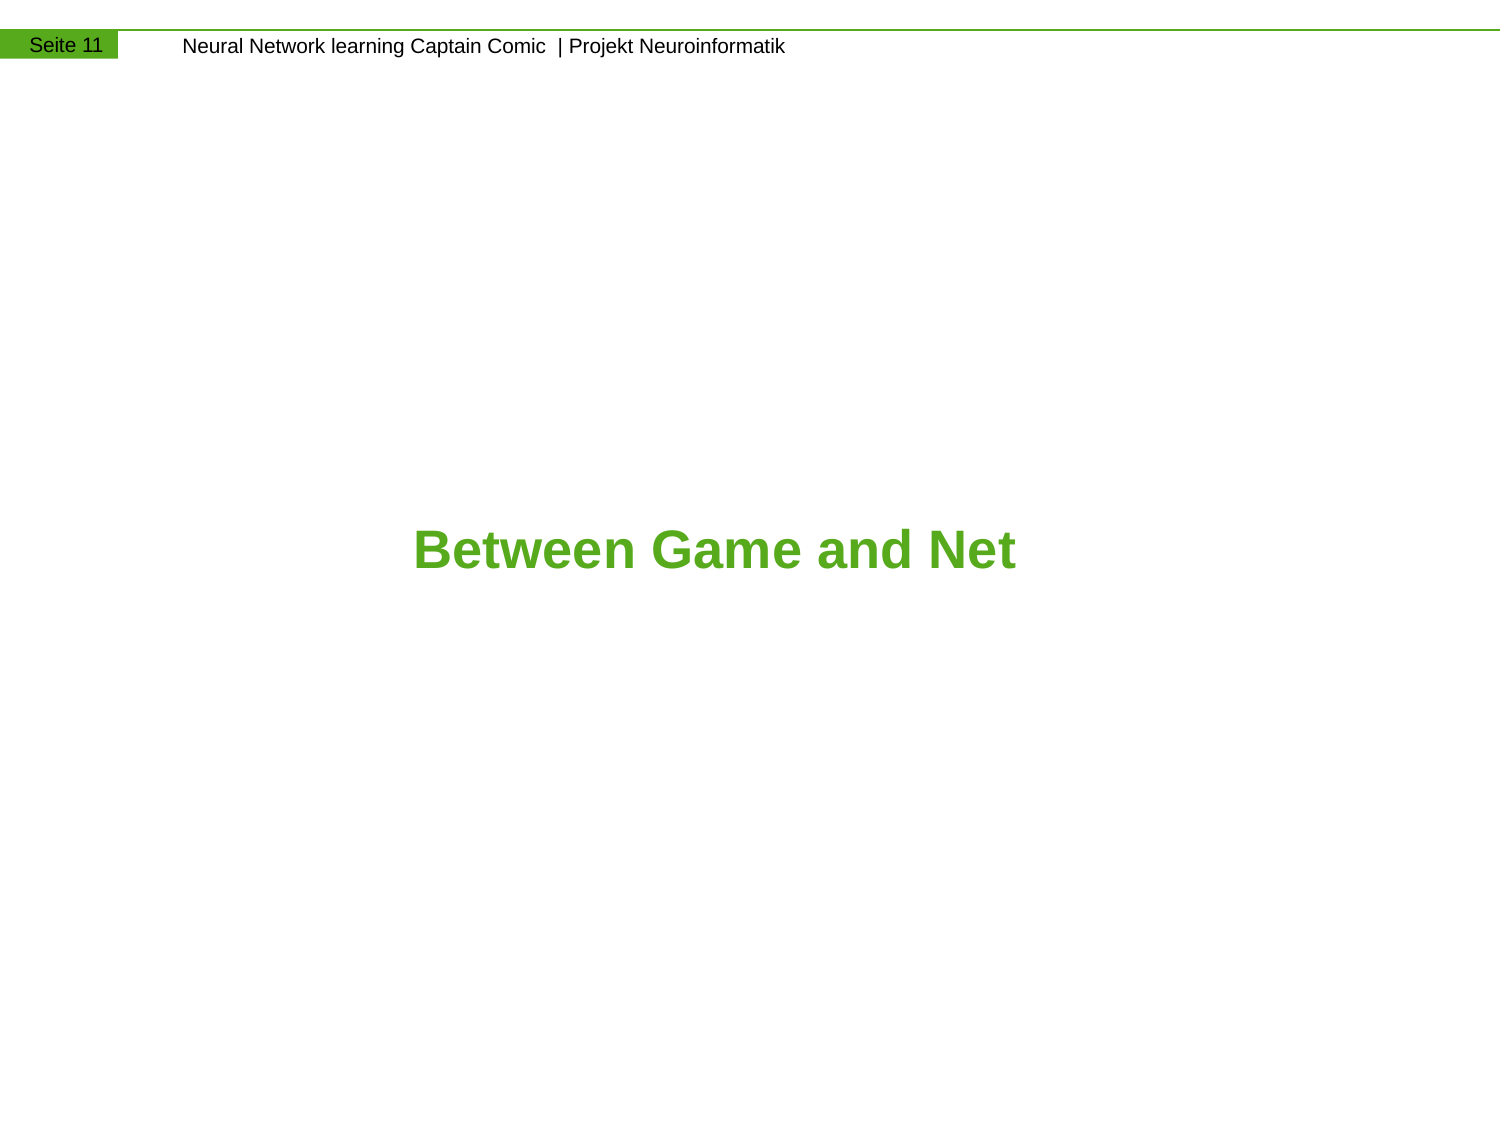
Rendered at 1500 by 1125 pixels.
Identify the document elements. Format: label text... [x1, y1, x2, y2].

title Between Game and Net [413, 496, 1072, 604]
